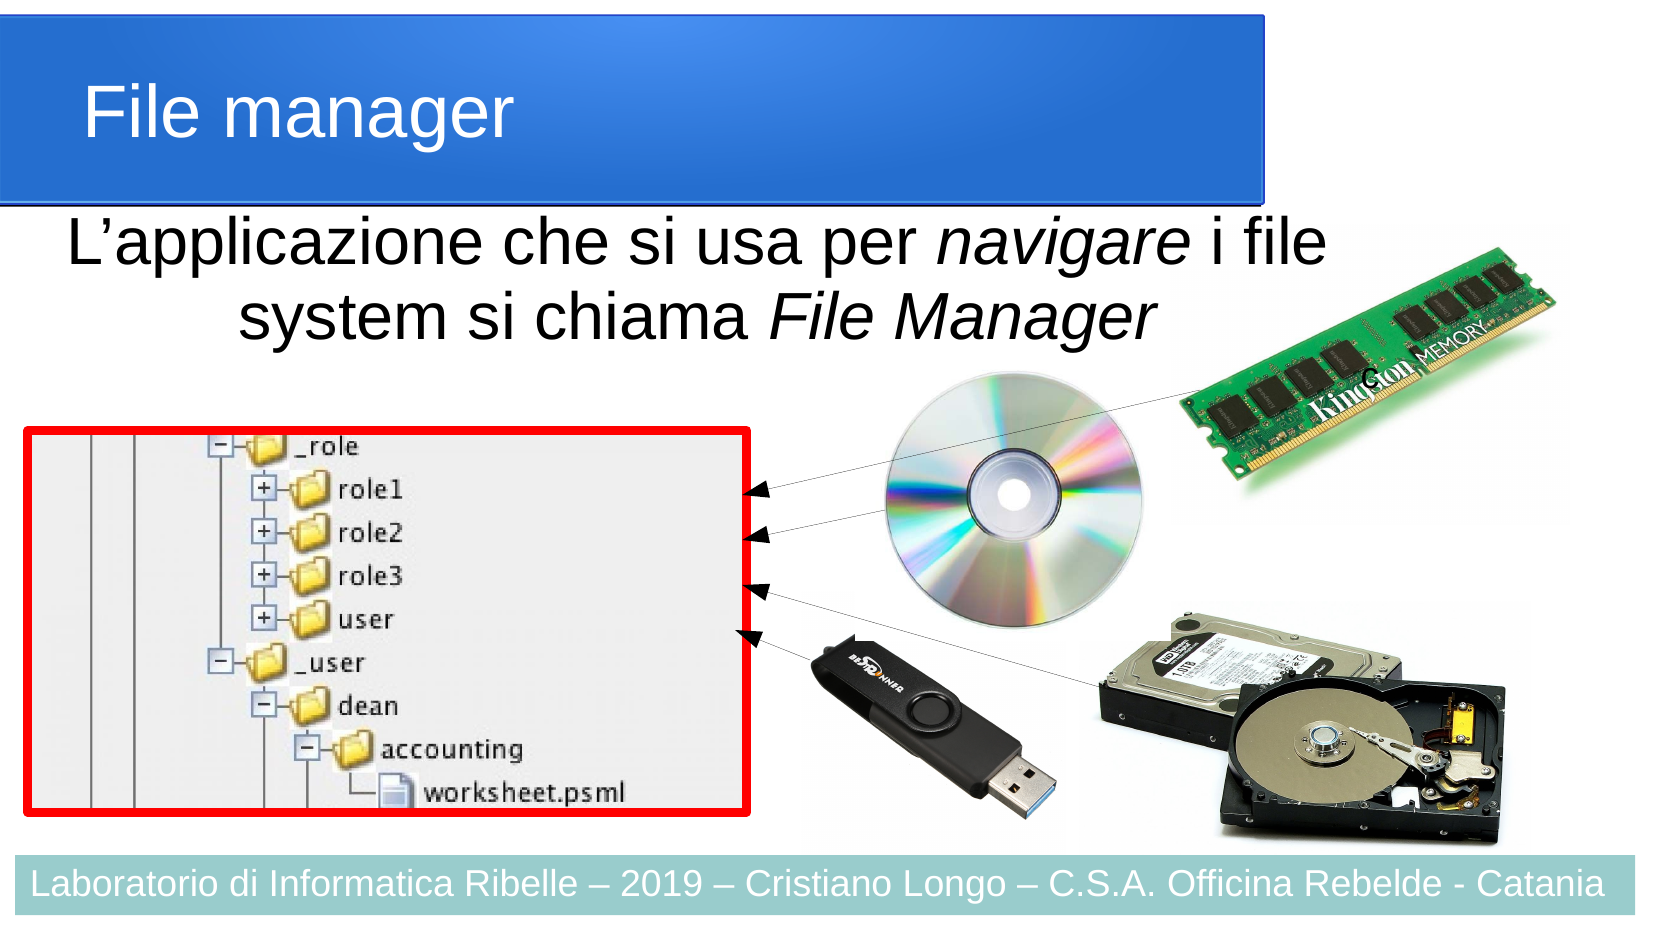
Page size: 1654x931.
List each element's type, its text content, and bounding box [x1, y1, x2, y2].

title File manager [82, 35, 1235, 189]
text_box Laboratorio di Informatica Ribelle – 2019 – Cristiano Longo – C.S.A. Officina Rebelde - Catania [15, 855, 1636, 916]
subtitle L’applicazione che si usa per navigare i file system si chiama File Manager [0, 198, 1411, 361]
picture [801, 603, 1066, 856]
picture [801, 224, 1570, 856]
picture [32, 435, 743, 808]
